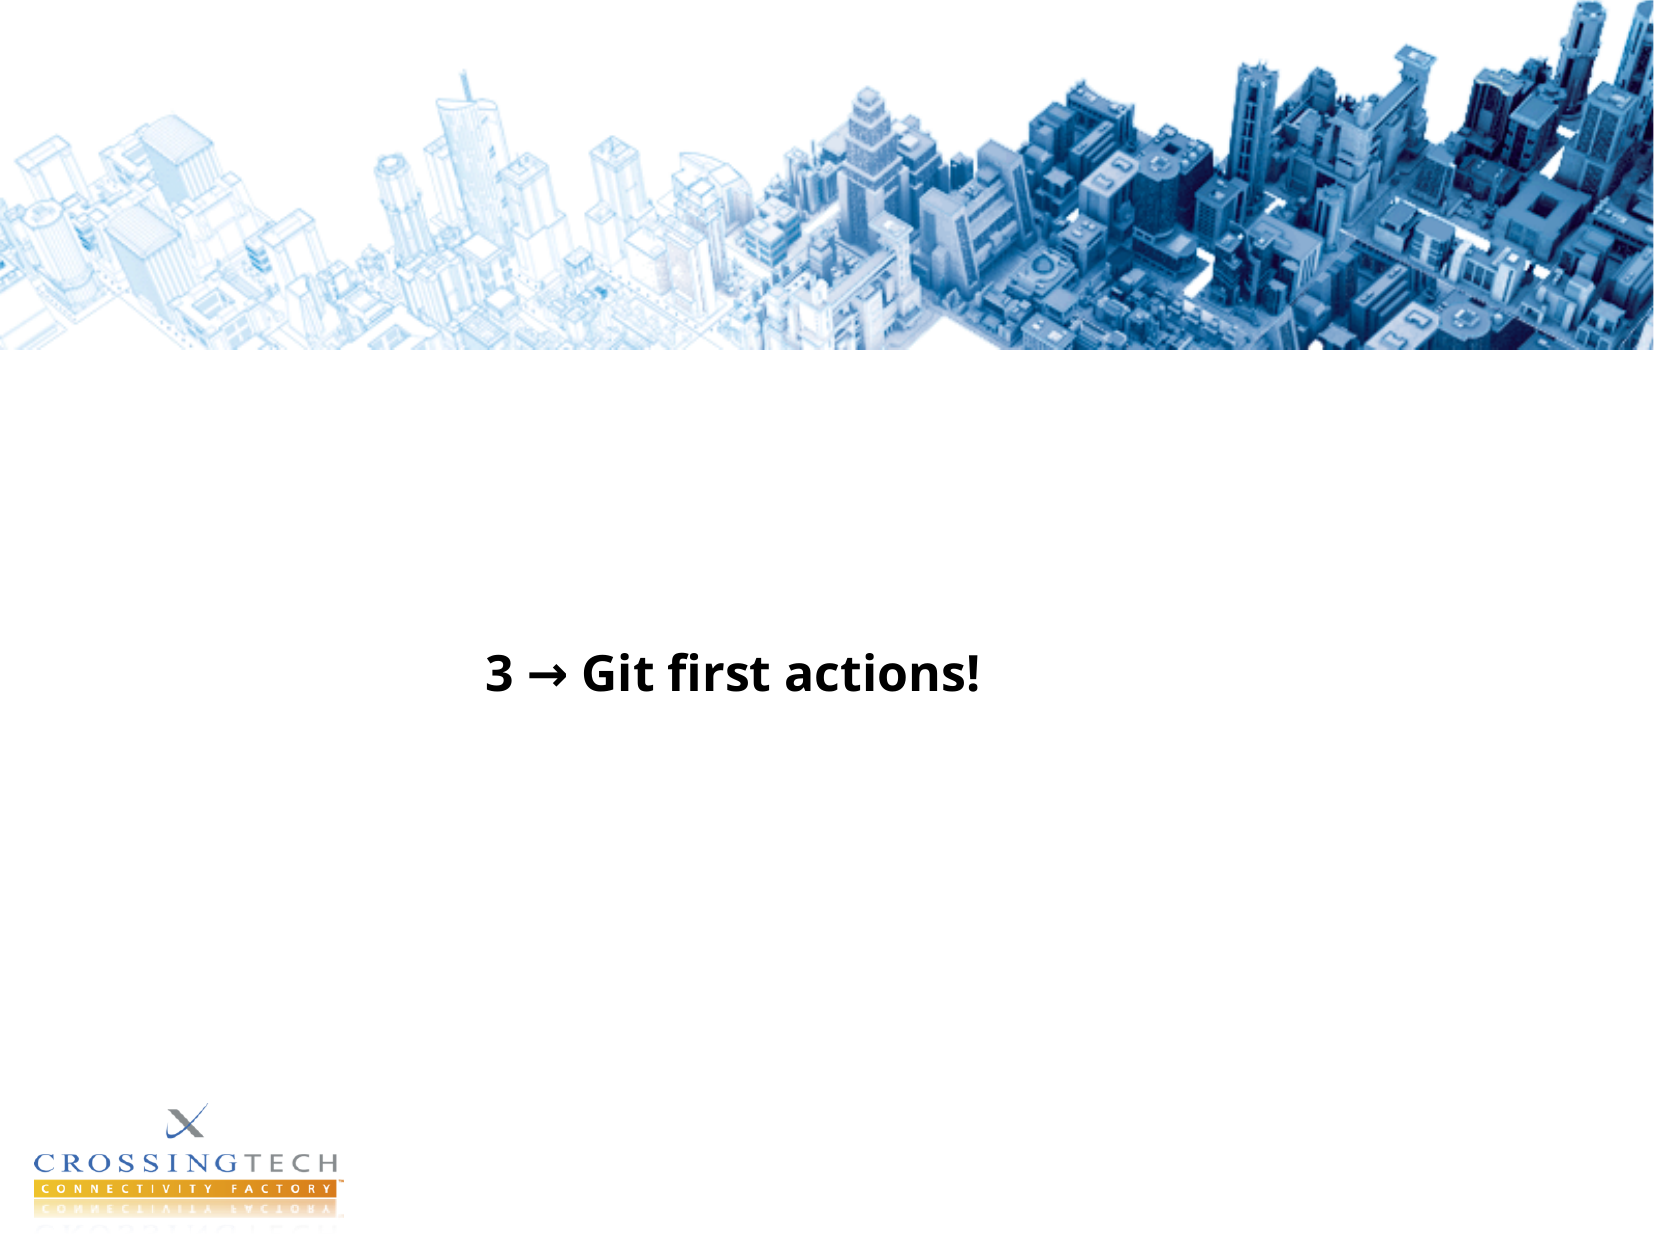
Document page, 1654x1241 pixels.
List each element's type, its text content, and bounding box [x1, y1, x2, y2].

picture [0, 0, 1654, 350]
picture [34, 1103, 344, 1237]
text_box 3 → Git first actions! [470, 562, 1163, 753]
